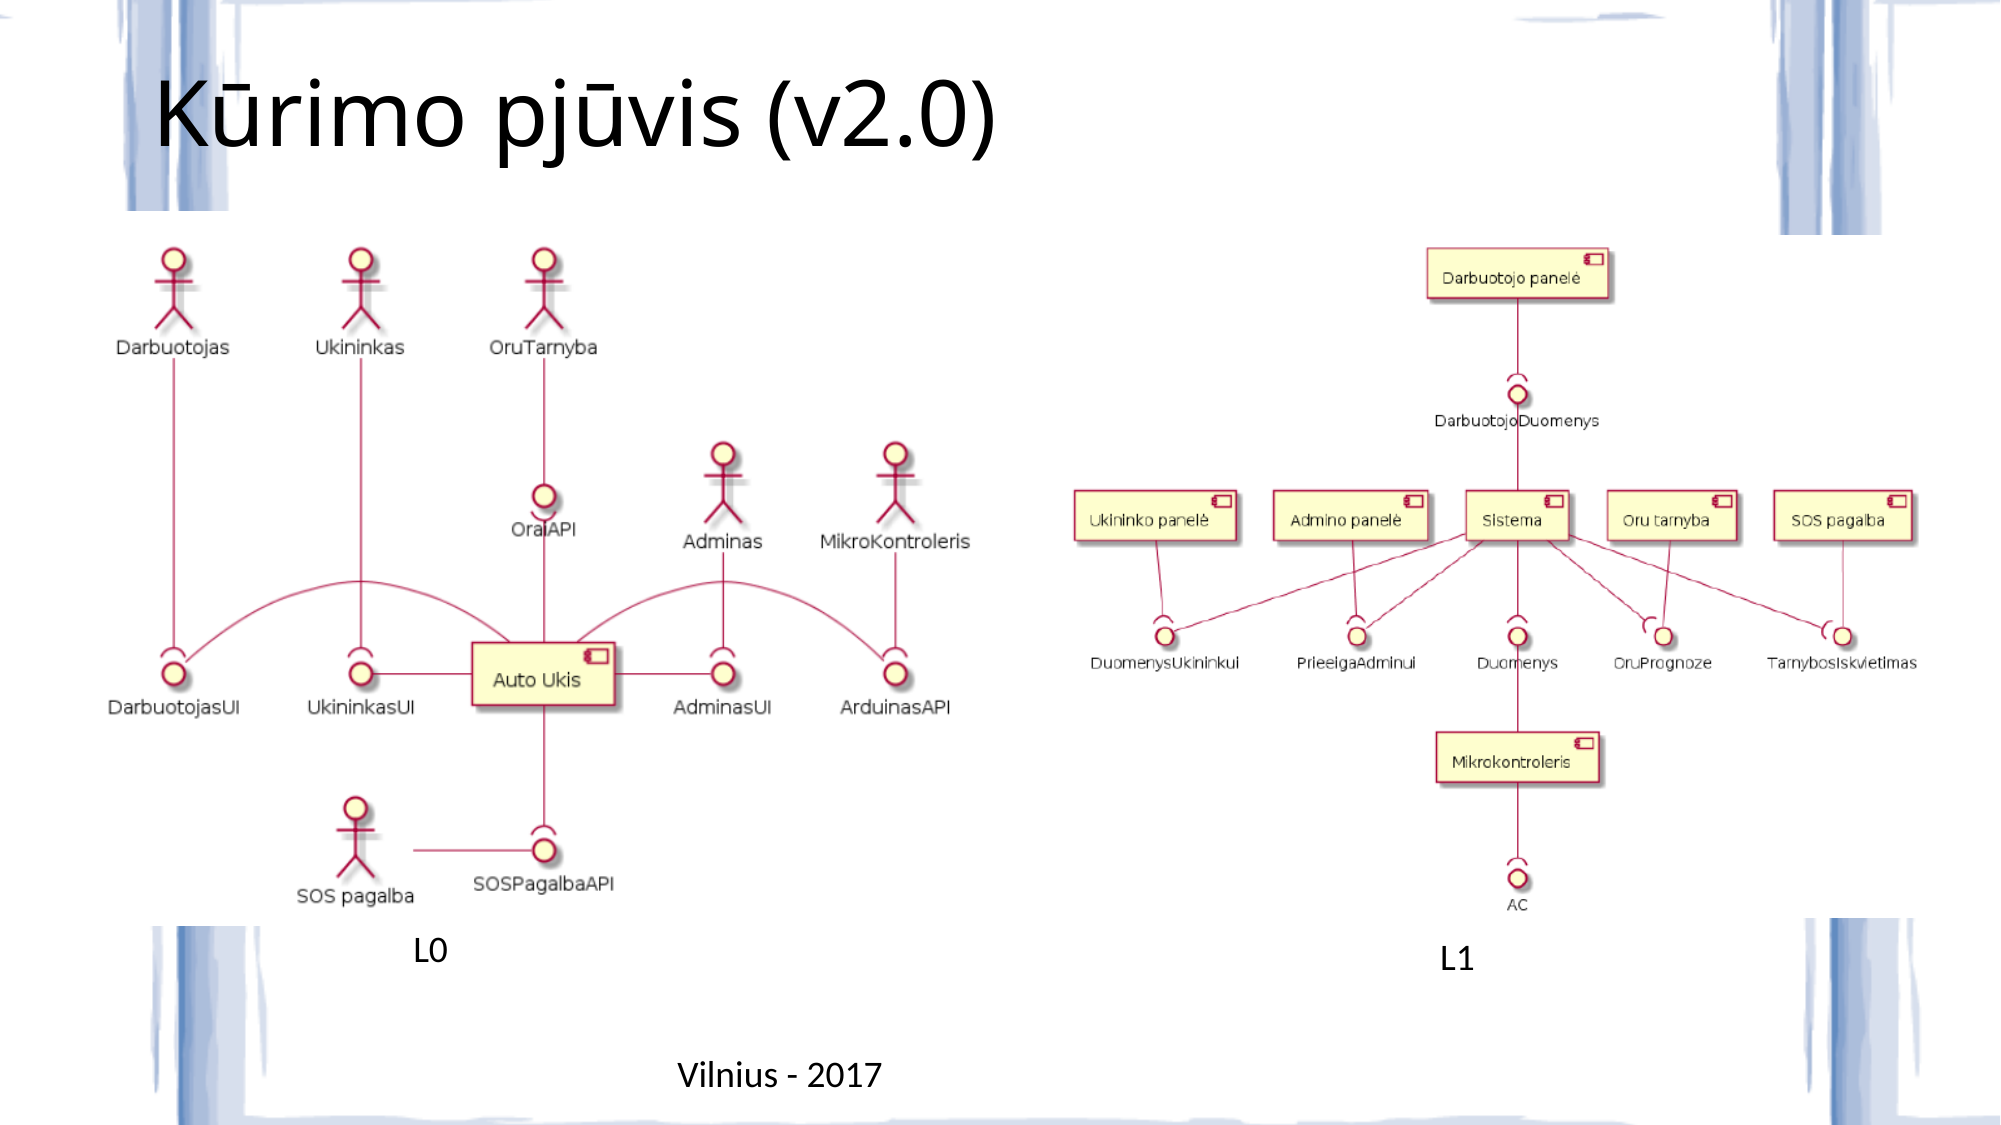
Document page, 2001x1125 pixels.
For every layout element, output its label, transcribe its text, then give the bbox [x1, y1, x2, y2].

footer Vilnius - 2017 [662, 1042, 1338, 1103]
text_box L1 [1425, 925, 1533, 986]
title Kūrimo pjūvis (v2.0) [137, 59, 1863, 278]
text_box L0 [398, 917, 482, 978]
picture [0, 0, 2001, 1125]
